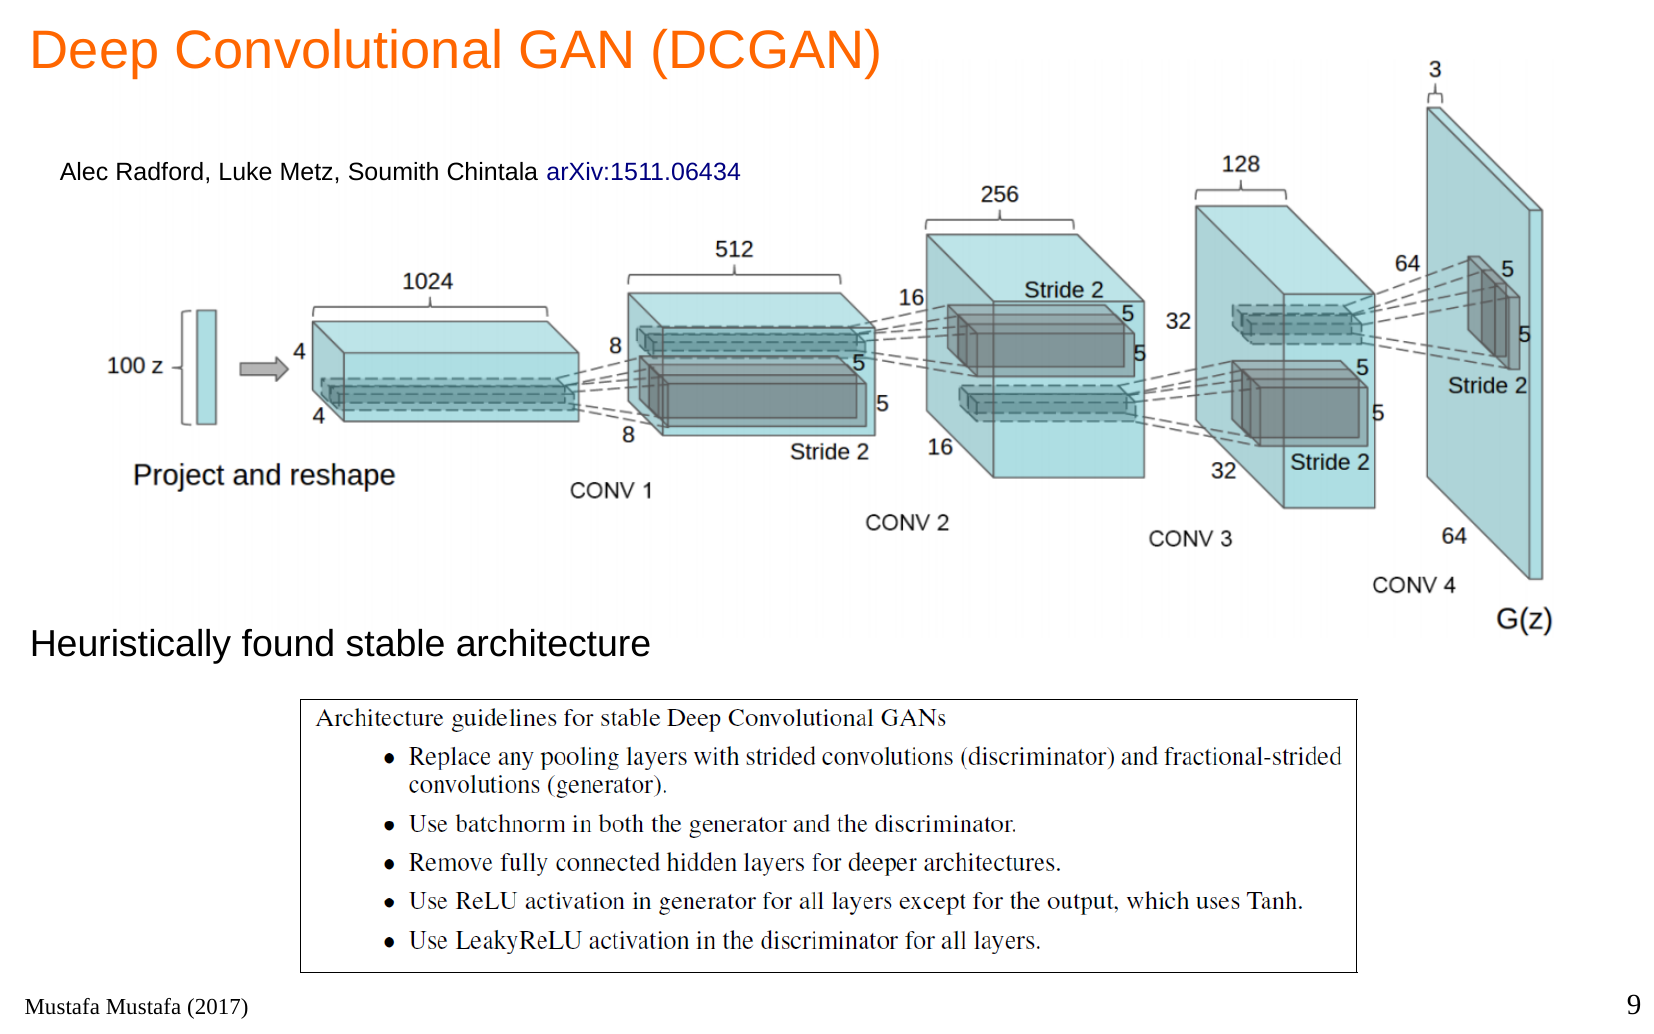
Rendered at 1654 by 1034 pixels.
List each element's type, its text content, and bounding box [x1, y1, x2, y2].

picture [289, 690, 1365, 980]
text_box Alec Radford, Luke Metz, Soumith Chintala arXiv:1511.06434 [45, 150, 796, 196]
picture [93, 82, 1559, 655]
text_box Heuristically found stable architecture [15, 615, 667, 672]
title Deep Convolutional GAN (DCGAN) [29, 17, 1621, 82]
